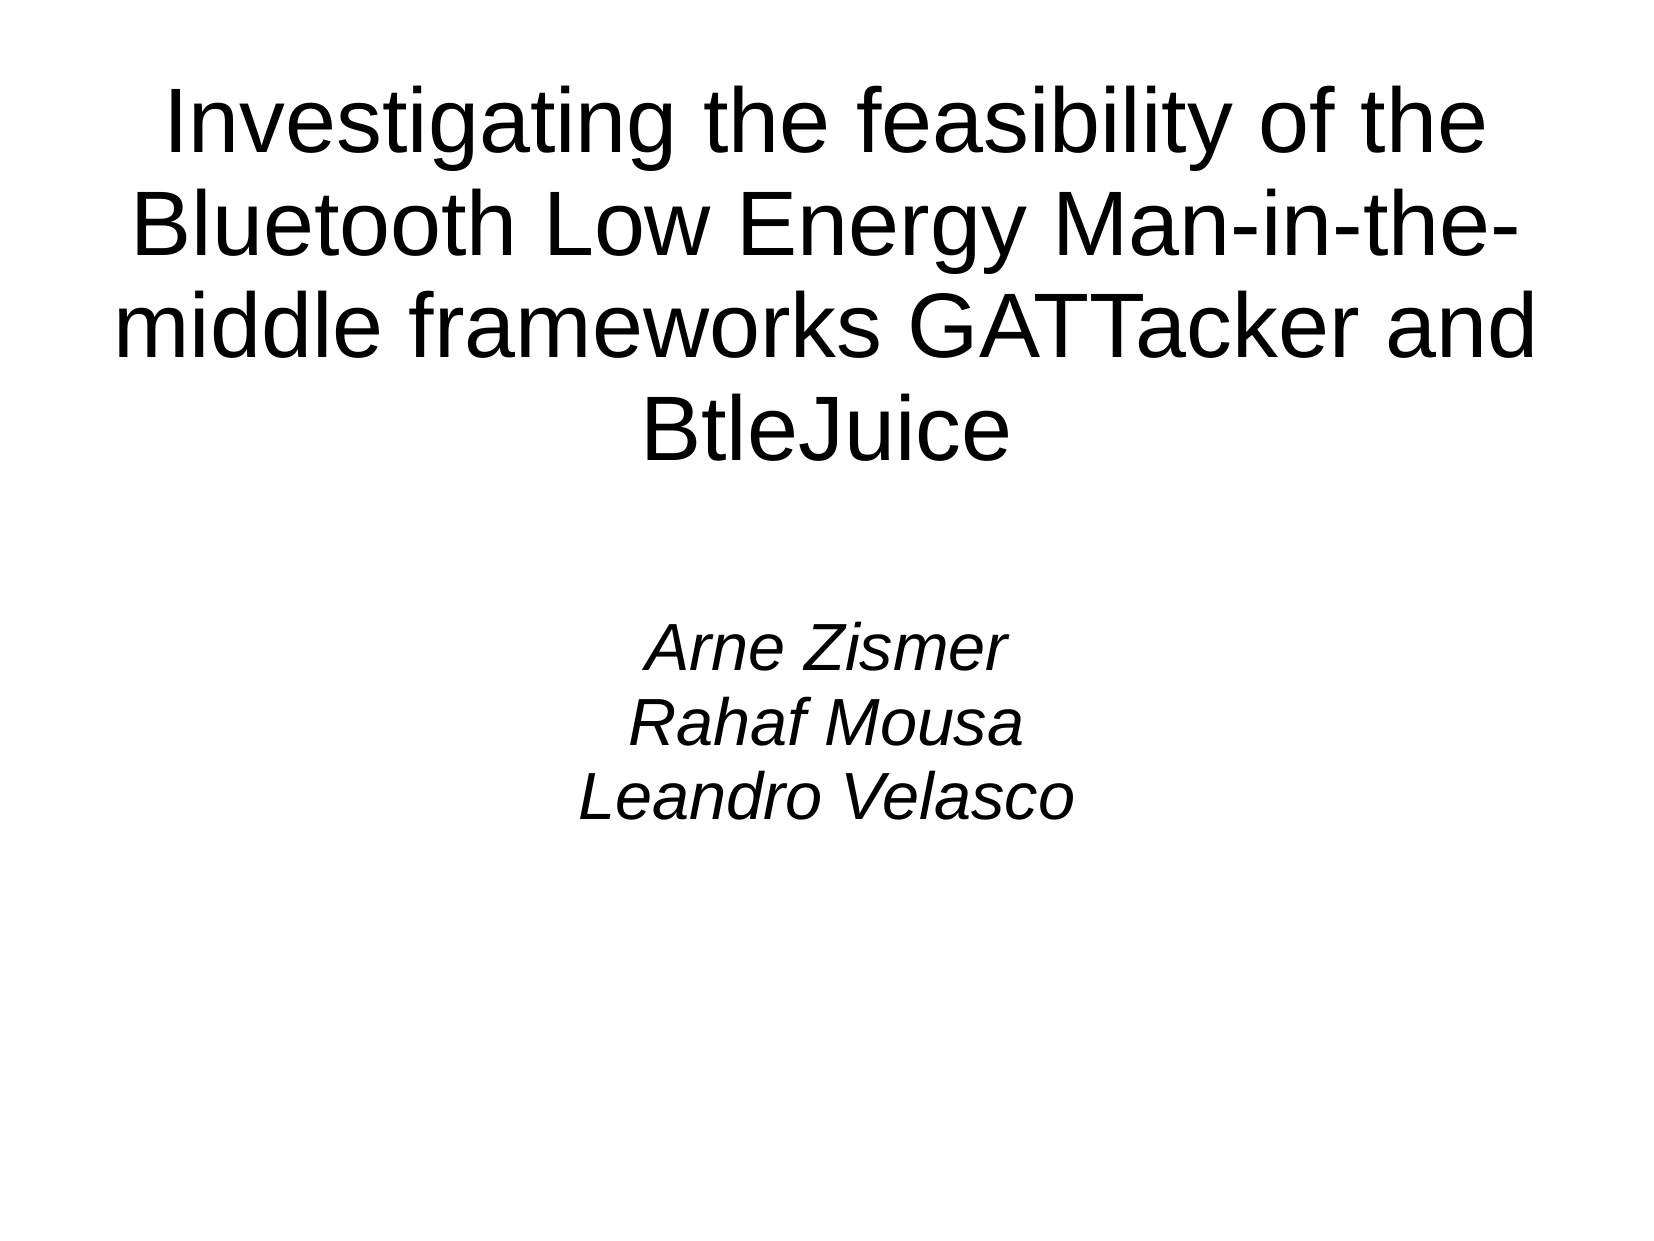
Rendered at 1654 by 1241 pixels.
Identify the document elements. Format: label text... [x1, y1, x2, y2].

subtitle Arne Zismer Rahaf Mousa Leandro Velasco [82, 435, 1571, 1010]
title Investigating the feasibility of the Bluetooth Low Energy Man-in-the-middle frameworks GATTacker and BtleJuice [82, 69, 1571, 435]
